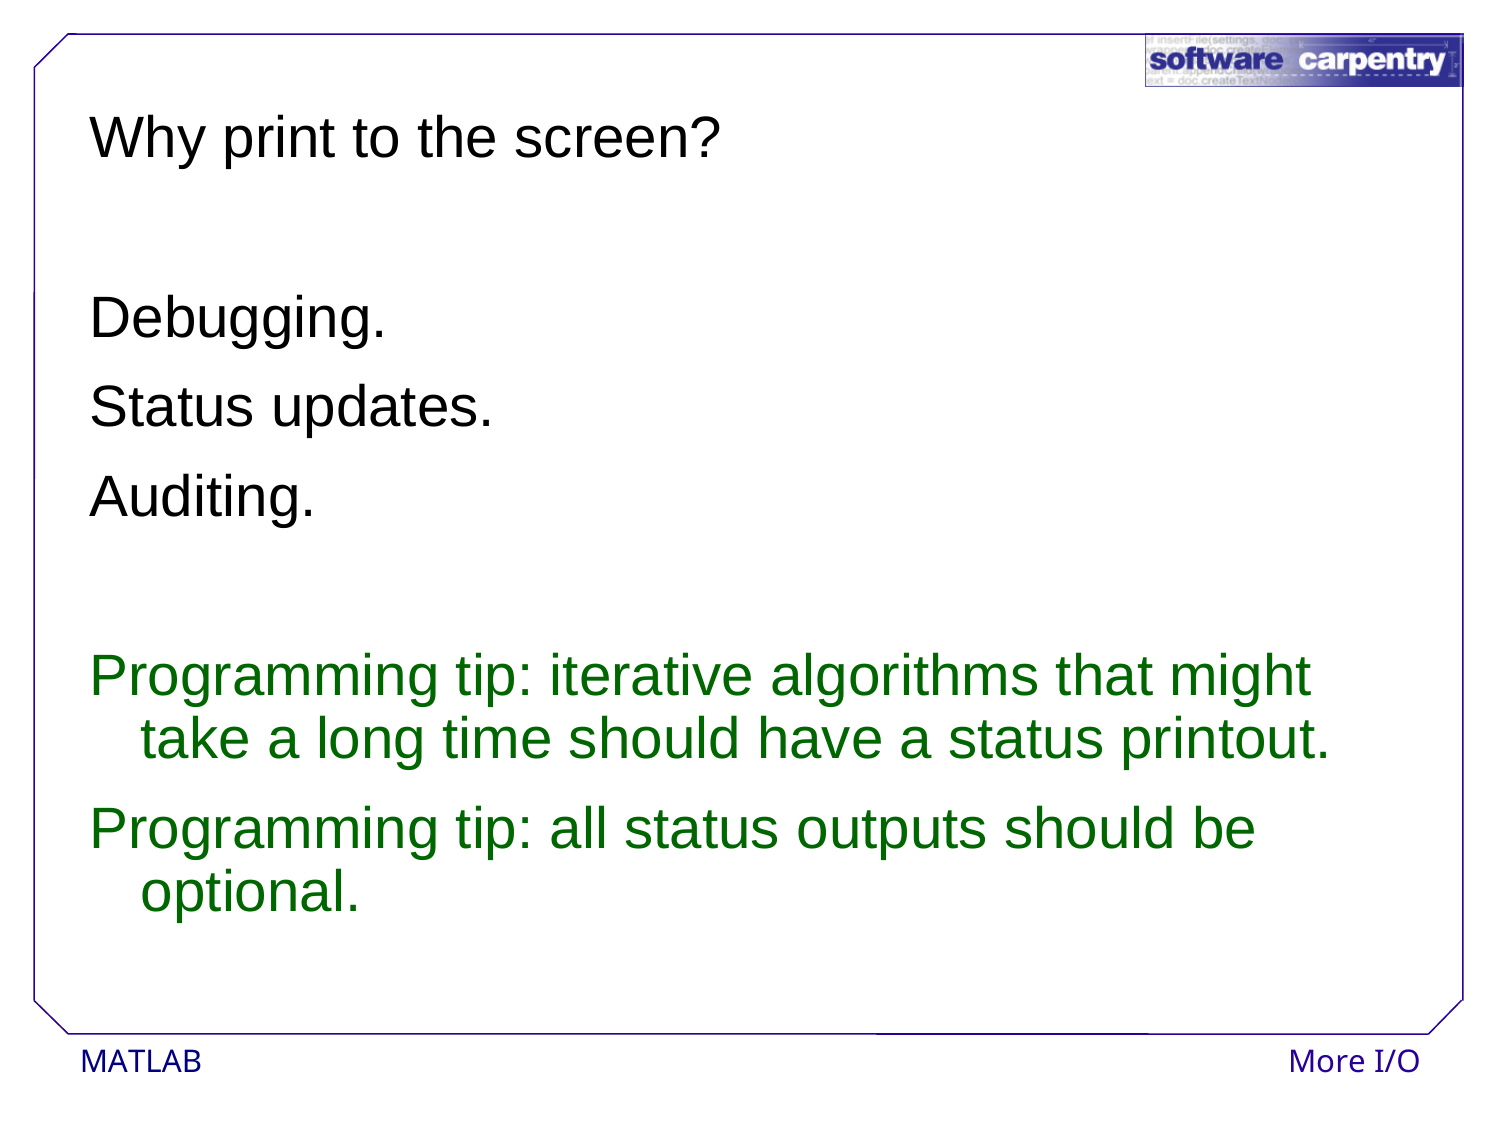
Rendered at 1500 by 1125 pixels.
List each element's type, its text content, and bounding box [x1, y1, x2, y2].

picture [1145, 33, 1464, 87]
list Why print to the screen? Debugging. Status updates. Auditing. Programming tip: iterative algorithms that might take a long time should have a status printout. Programming tip: all status outputs should be optional. [75, 99, 1363, 1013]
